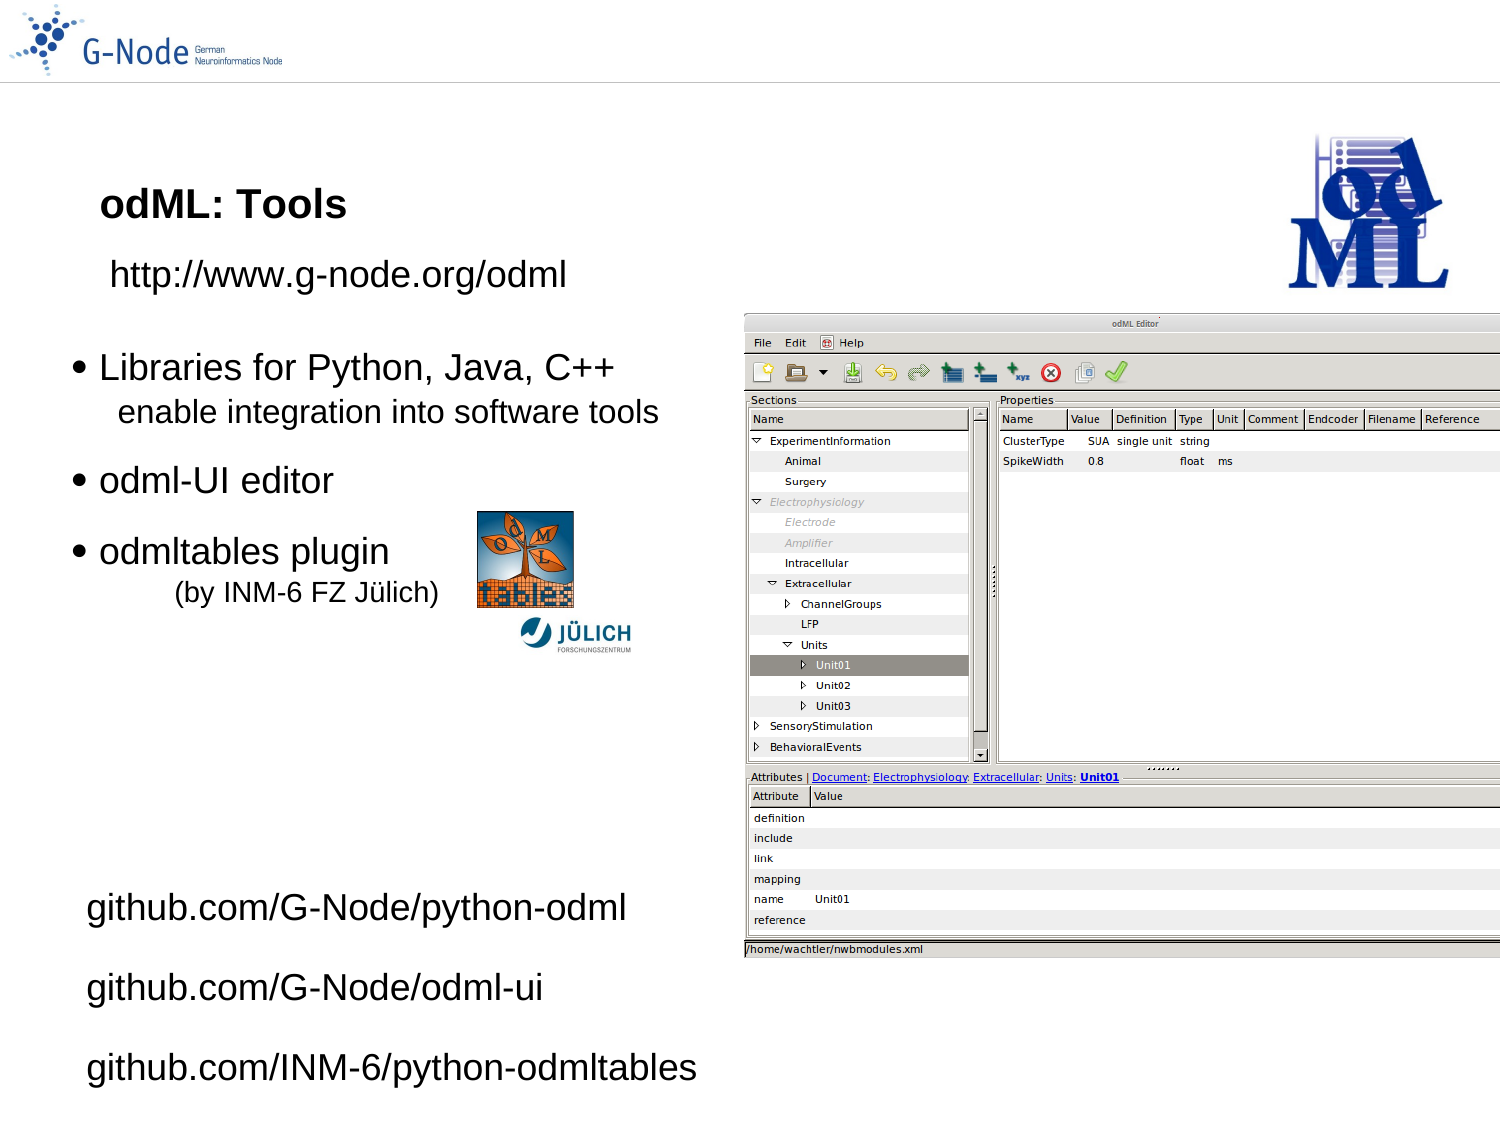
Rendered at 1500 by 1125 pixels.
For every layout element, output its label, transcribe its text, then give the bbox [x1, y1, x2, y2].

text_box  Libraries for Python, Java, C++ enable integration into software tools  odml-UI editor  odmltables plugin (by INM-6 FZ Jülich) [37, 333, 744, 770]
text_box github.com/G-Node/python-odml github.com/G-Node/odml-ui github.com/INM-6/python-odmltables [71, 840, 713, 1096]
picture [477, 511, 574, 608]
picture [477, 511, 501, 516]
text_box odML: Tools [84, 164, 1360, 235]
picture [518, 615, 634, 655]
text_box http://www.g-node.org/odml [39, 242, 638, 304]
picture [744, 313, 1500, 958]
picture [1275, 117, 1469, 303]
picture [9, 4, 282, 76]
